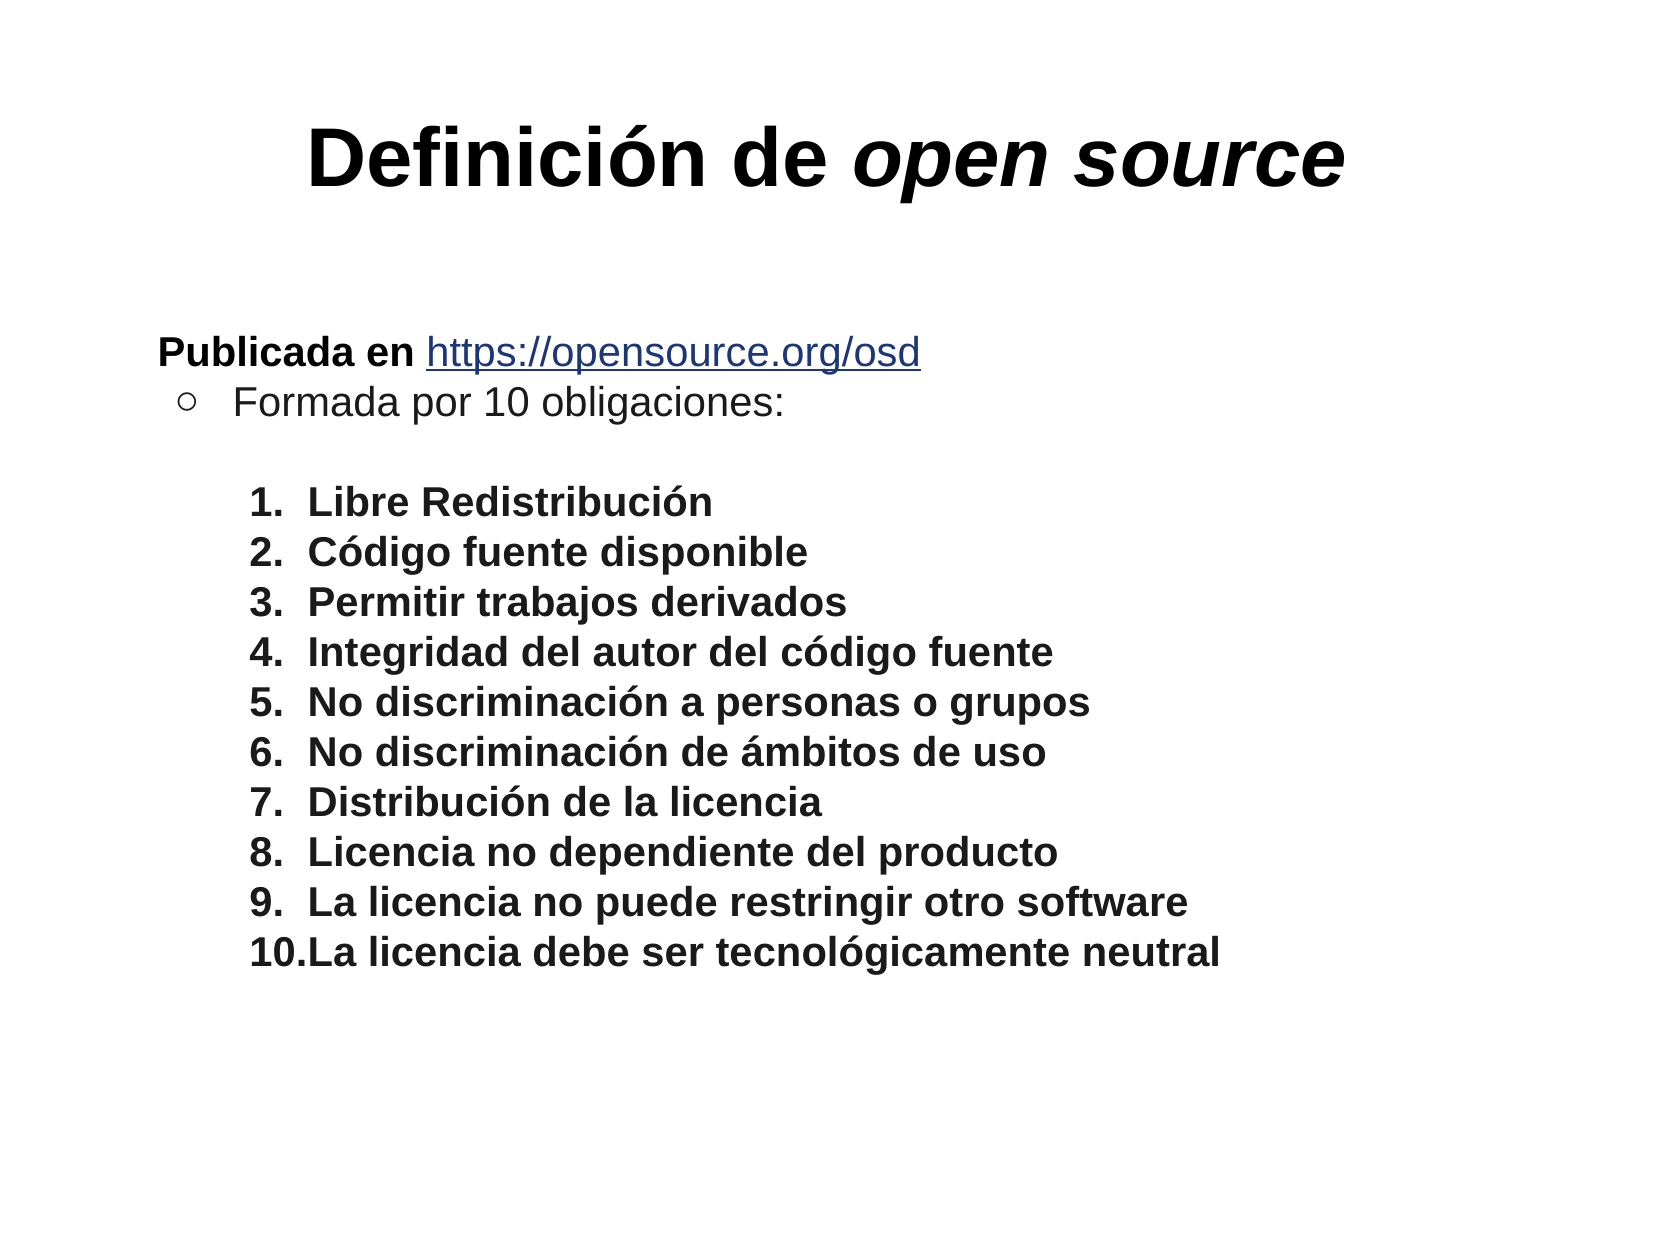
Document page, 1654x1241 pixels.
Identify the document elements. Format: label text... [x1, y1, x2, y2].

text_box Publicada en https://opensource.org/osd Formada por 10 obligaciones: Libre Redistribución Código fuente disponible Permitir trabajos derivados Integridad del autor del código fuente No discriminación a personas o grupos No discriminación de ámbitos de uso Distribución de la licencia Licencia no dependiente del producto La licencia no puede restringir otro software La licencia debe ser tecnológicamente neutral [82, 290, 1571, 1185]
text_box Definición de open source [82, 49, 1571, 257]
